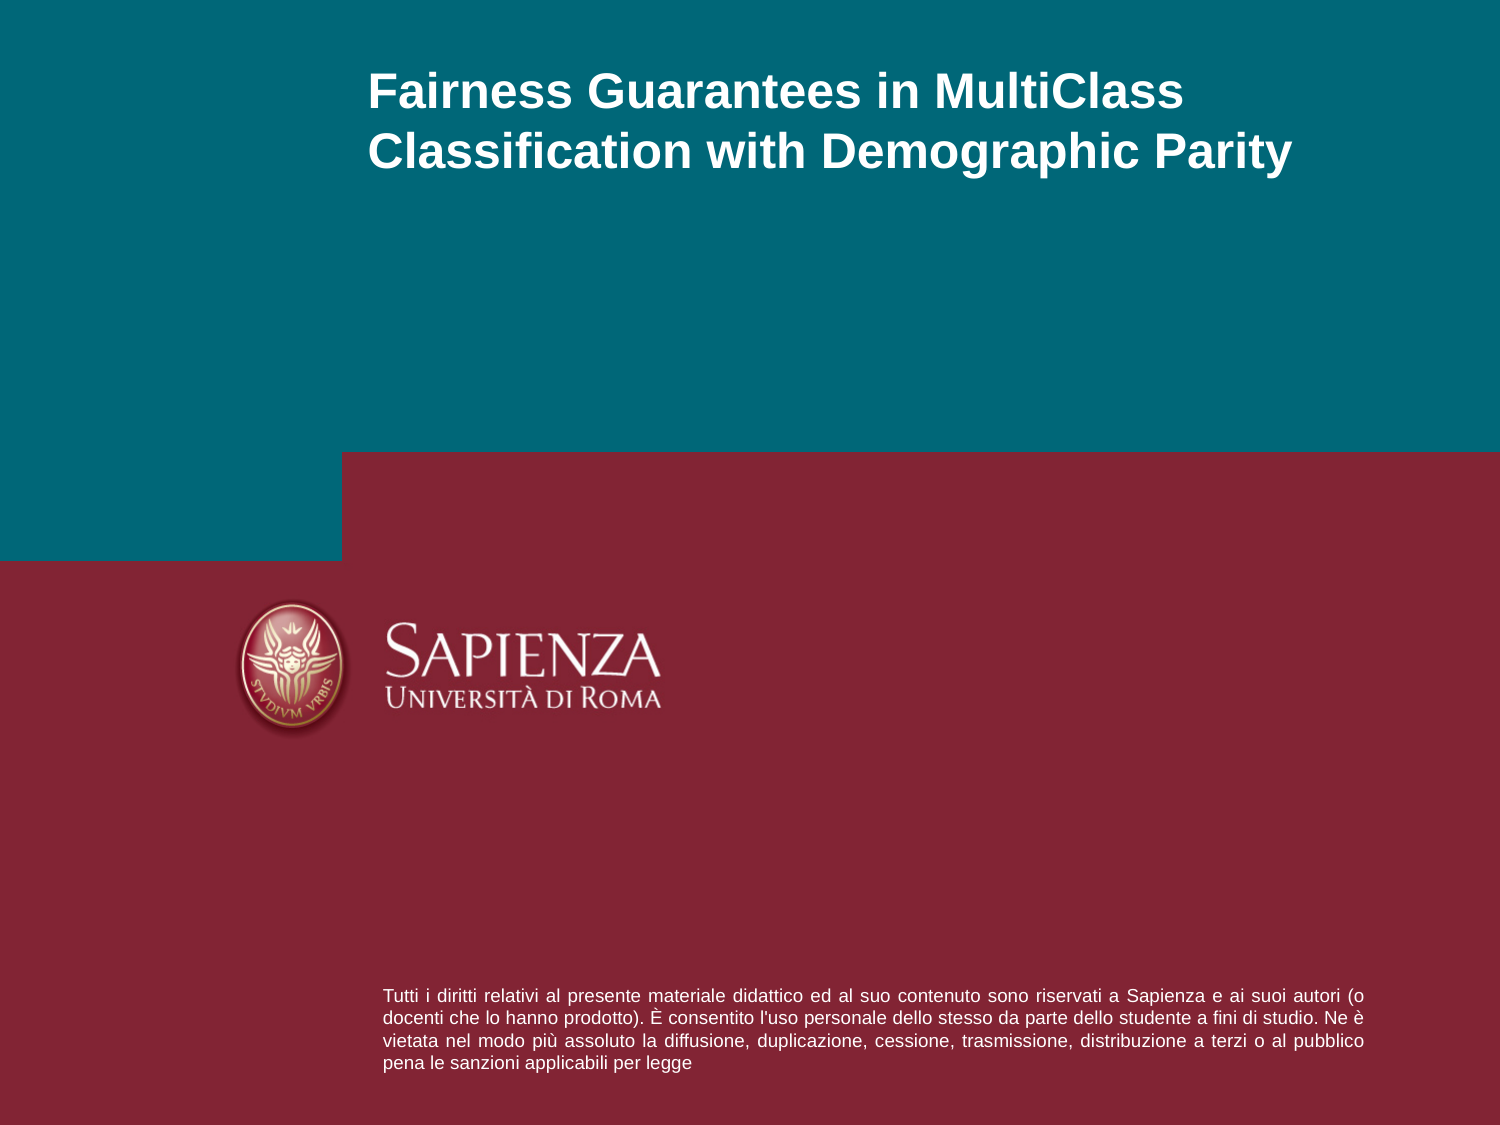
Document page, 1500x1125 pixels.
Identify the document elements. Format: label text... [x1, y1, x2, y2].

text_box Tutti i diritti relativi al presente materiale didattico ed al suo contenuto sono riservati a Sapienza e ai suoi autori (o docenti che lo hanno prodotto). È consentito l'uso personale dello stesso da parte dello studente a fini di studio. Ne è vietata nel modo più assoluto la diffusione, duplicazione, cessione, trasmissione, distribuzione a terzi o al pubblico pena le sanzioni applicabili per legge [367, 976, 1388, 1105]
title Fairness Guarantees in MultiClass Classification with Demographic Parity [352, 51, 1353, 147]
text_box [0, 0, 1500, 561]
picture [0, 452, 1500, 1125]
